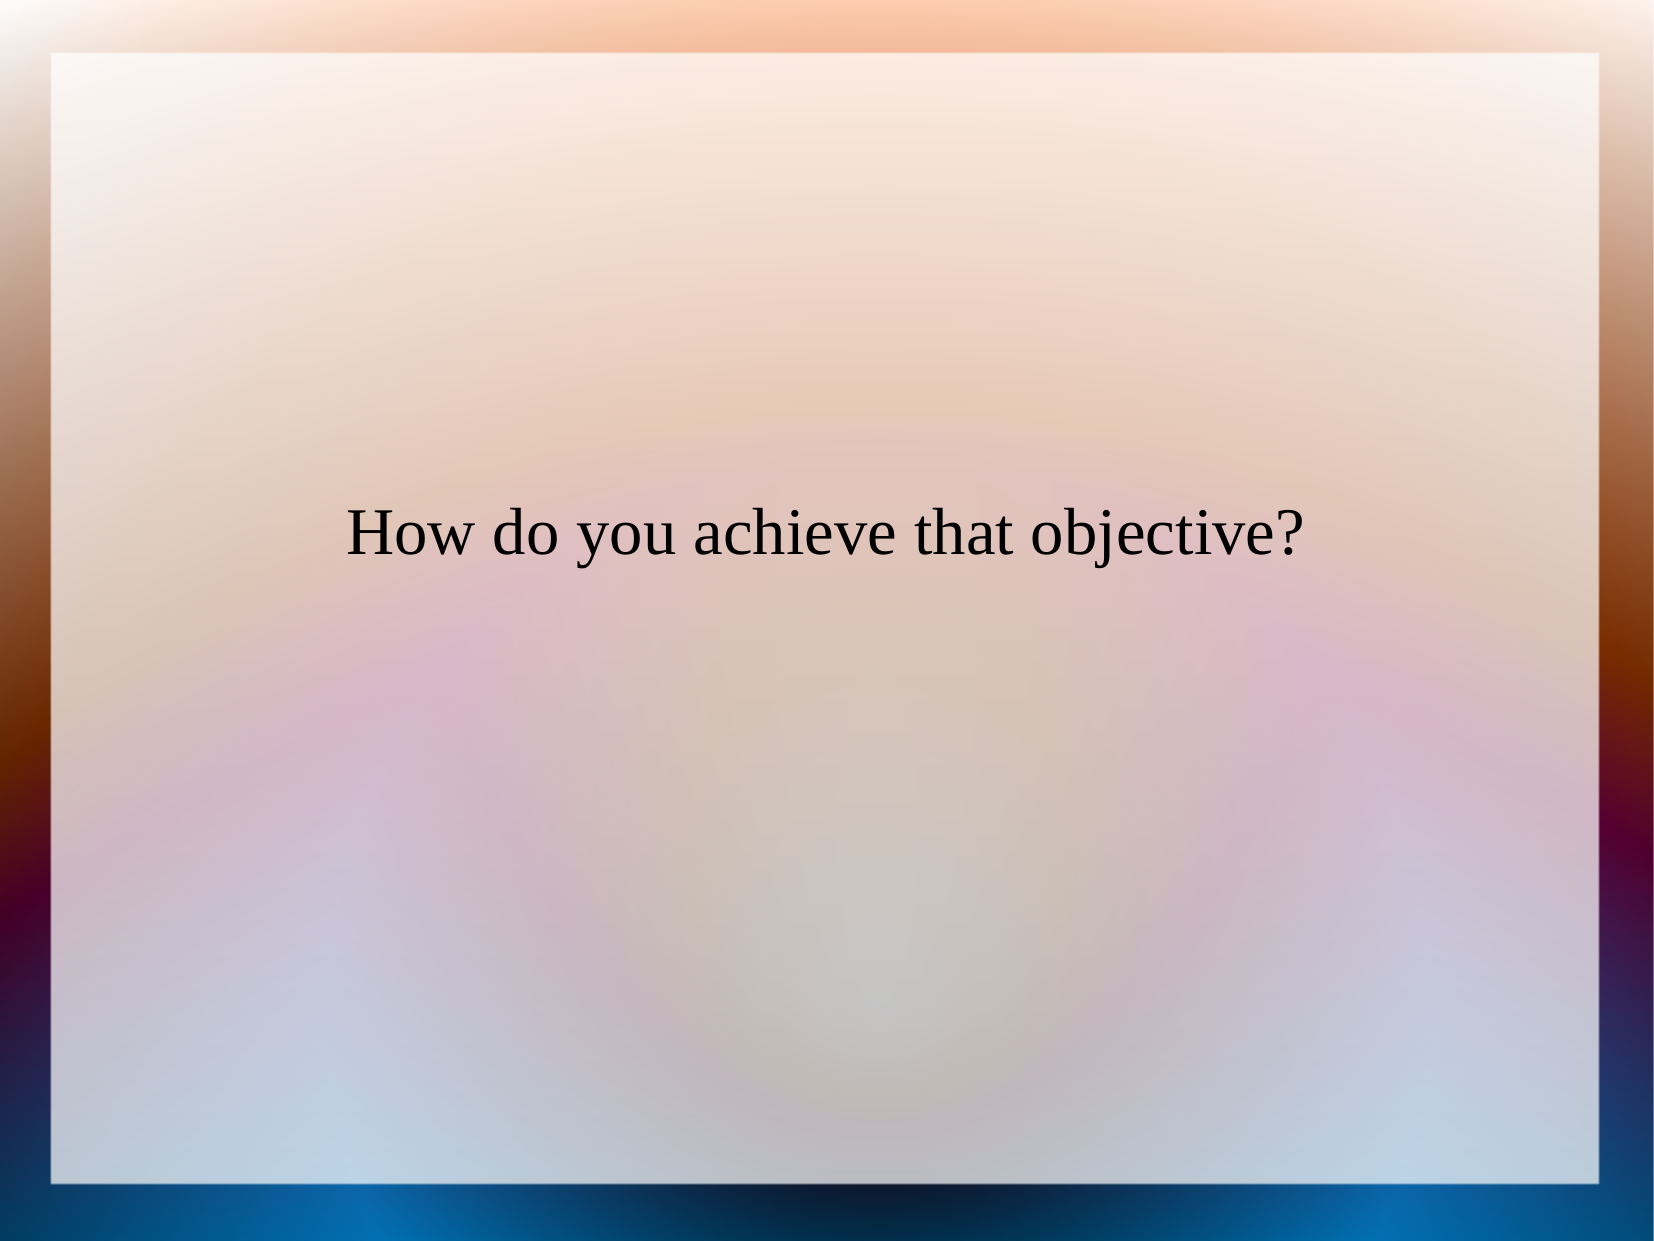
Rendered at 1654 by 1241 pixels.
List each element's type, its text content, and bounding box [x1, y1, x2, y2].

subtitle How do you achieve that objective? [82, 55, 1571, 1010]
picture [0, 0, 1654, 1241]
